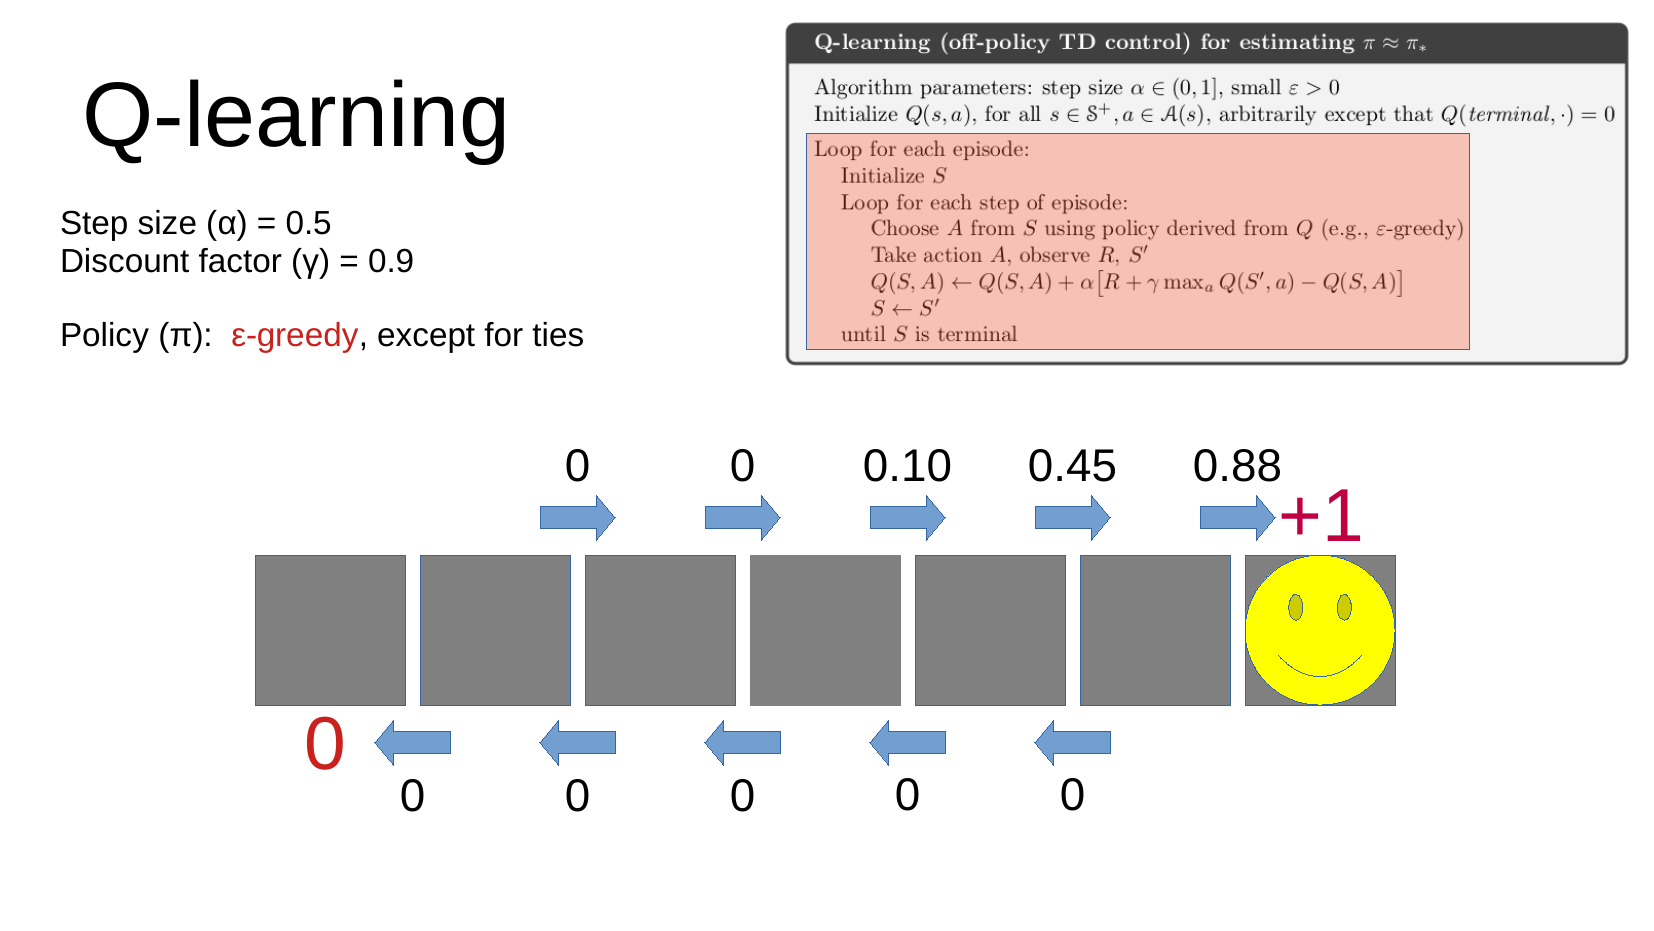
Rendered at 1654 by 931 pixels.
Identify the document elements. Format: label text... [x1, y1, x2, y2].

text_box [806, 133, 1470, 350]
title Q-learning [82, 37, 773, 193]
title 0 [525, 750, 631, 841]
text_box [705, 511, 781, 541]
title Step size (α) = 0.5 Discount factor (γ) = 0.9 Policy (π): ε-greedy, except for ties [60, 186, 616, 409]
text_box [1245, 555, 1396, 706]
text_box [870, 511, 946, 541]
text_box [1035, 511, 1111, 541]
text_box [915, 555, 1066, 706]
title 0 [690, 750, 796, 841]
title 0 [855, 750, 961, 840]
title +1 [1268, 471, 1374, 561]
picture [773, 14, 1637, 376]
title 0 [360, 750, 466, 841]
text_box [379, 720, 451, 750]
text_box [585, 555, 736, 706]
text_box [540, 511, 616, 541]
title 0.10 [855, 420, 961, 511]
title 0.45 [1020, 420, 1126, 511]
text_box [1034, 720, 1111, 746]
text_box [539, 720, 616, 750]
text_box [1200, 514, 1268, 541]
text_box [255, 555, 406, 706]
text_box [750, 555, 901, 706]
text_box [869, 720, 946, 750]
title 0 [1020, 746, 1126, 843]
title 0 [690, 420, 796, 511]
text_box [704, 720, 781, 750]
title 0.88 [1185, 417, 1291, 514]
title 0 [525, 420, 631, 511]
text_box [420, 555, 571, 706]
title 0 [273, 698, 379, 789]
text_box [1080, 555, 1231, 706]
